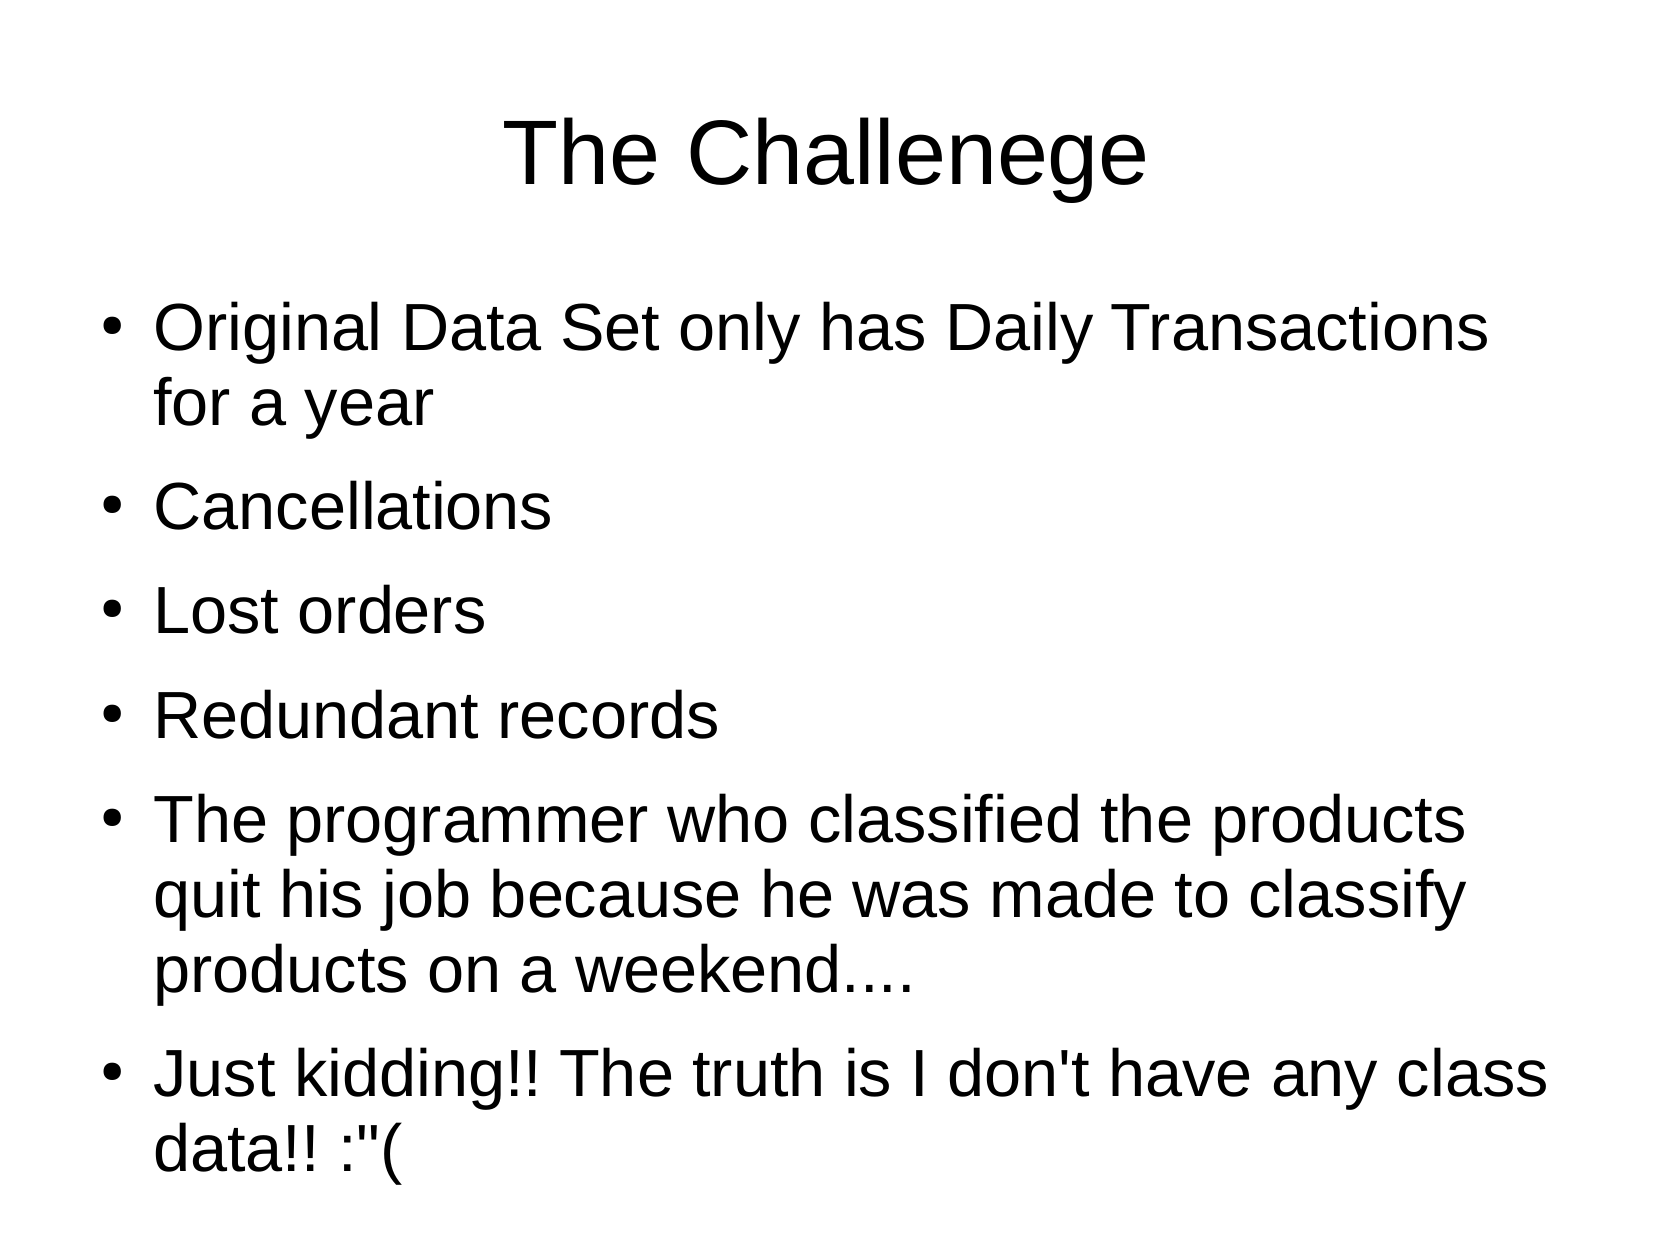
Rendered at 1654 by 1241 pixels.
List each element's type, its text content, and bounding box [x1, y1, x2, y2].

title The Challenege [82, 49, 1571, 257]
list Original Data Set only has Daily Transactions for a year Cancellations Lost orders Redundant records The programmer who classified the products quit his job because he was made to classify products on a weekend.... Just kidding!! The truth is I don't have any class data!! :"( [82, 290, 1571, 1186]
